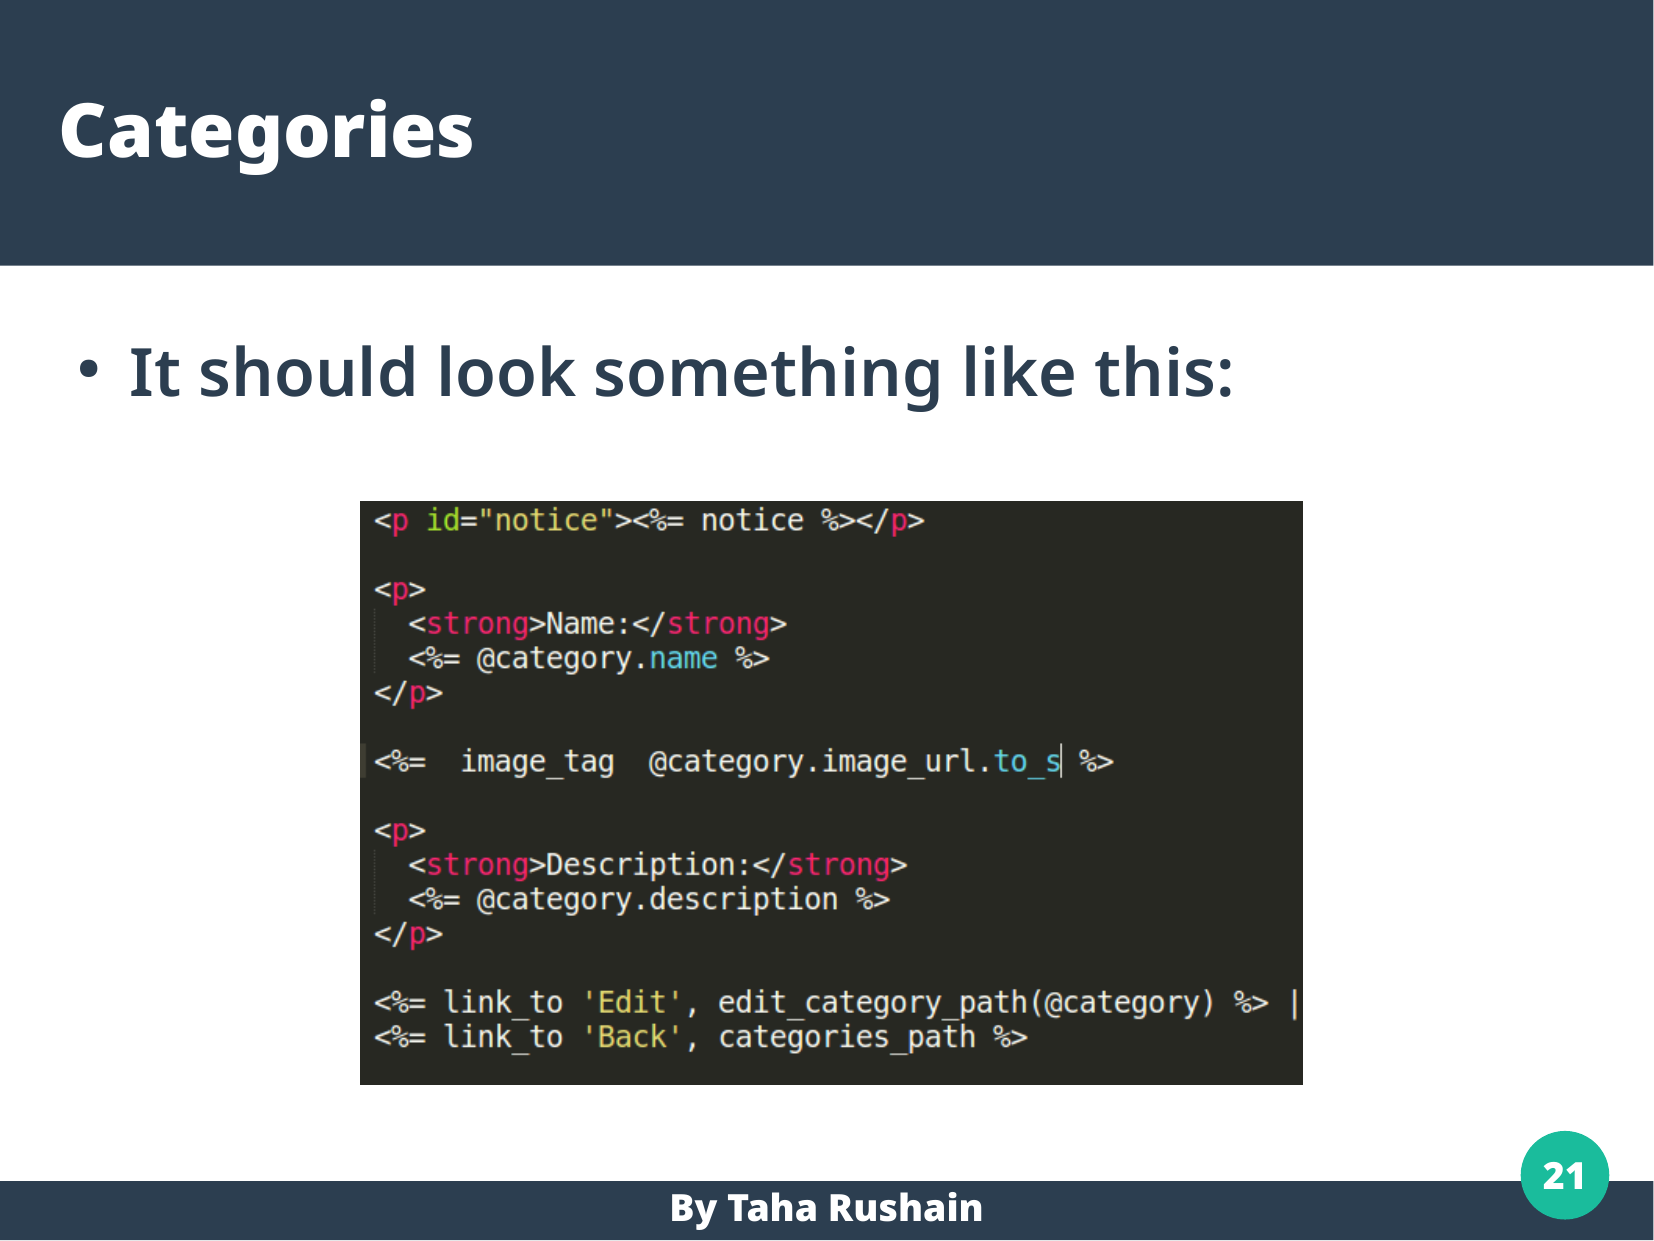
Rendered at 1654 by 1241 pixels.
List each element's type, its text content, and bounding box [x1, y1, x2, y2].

title Categories [59, 49, 1595, 207]
list It should look something like this: [59, 324, 1595, 1152]
picture [360, 501, 1303, 1085]
